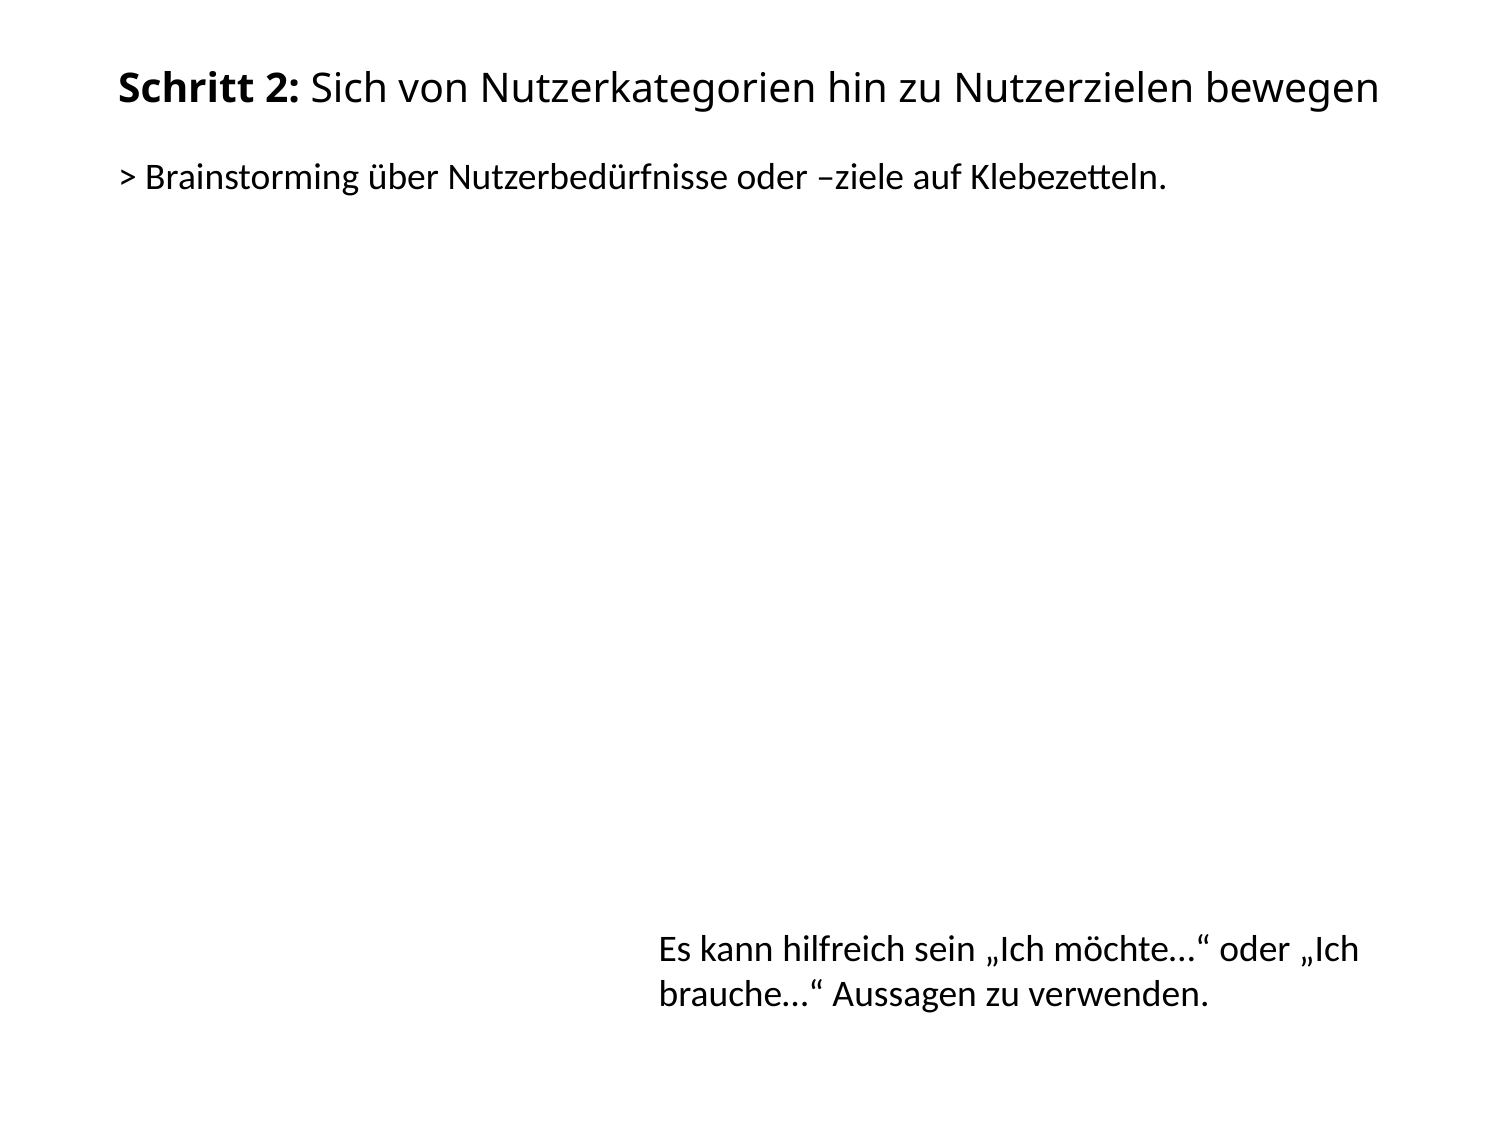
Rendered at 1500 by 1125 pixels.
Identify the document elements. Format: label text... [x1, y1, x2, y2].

text_box Es kann hilfreich sein „Ich möchte…“ oder „Ich brauche…“ Aussagen zu verwenden. [643, 915, 1447, 1022]
list > Brainstorming über Nutzerbedürfnisse oder –ziele auf Klebezetteln. [103, 149, 1397, 1014]
title Schritt 2: Sich von Nutzerkategorien hin zu Nutzerzielen bewegen [103, 59, 1397, 122]
